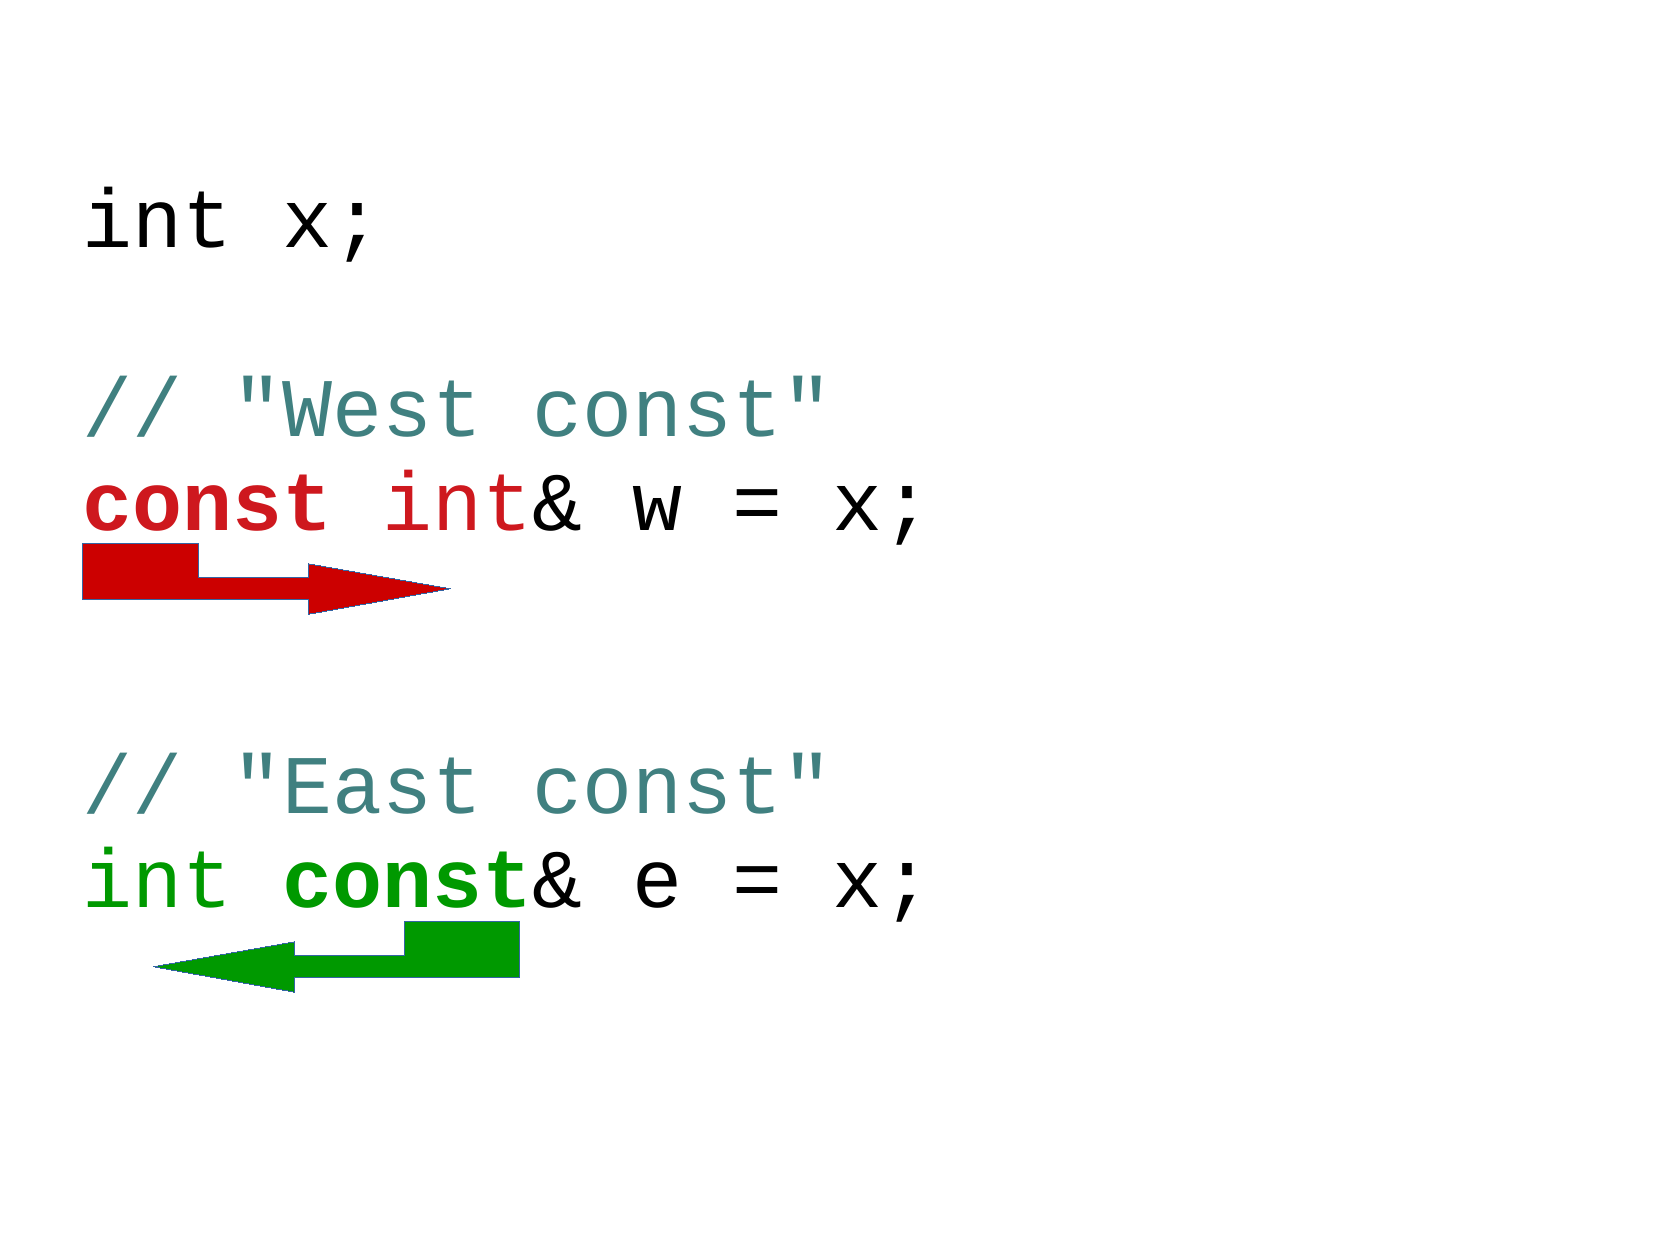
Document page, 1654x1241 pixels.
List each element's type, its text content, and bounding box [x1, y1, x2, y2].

text_box [82, 543, 451, 615]
subtitle int x; // "West const" const int& w = x; // "East const" int const& e = x; [82, 178, 1630, 1122]
text_box [153, 921, 520, 993]
